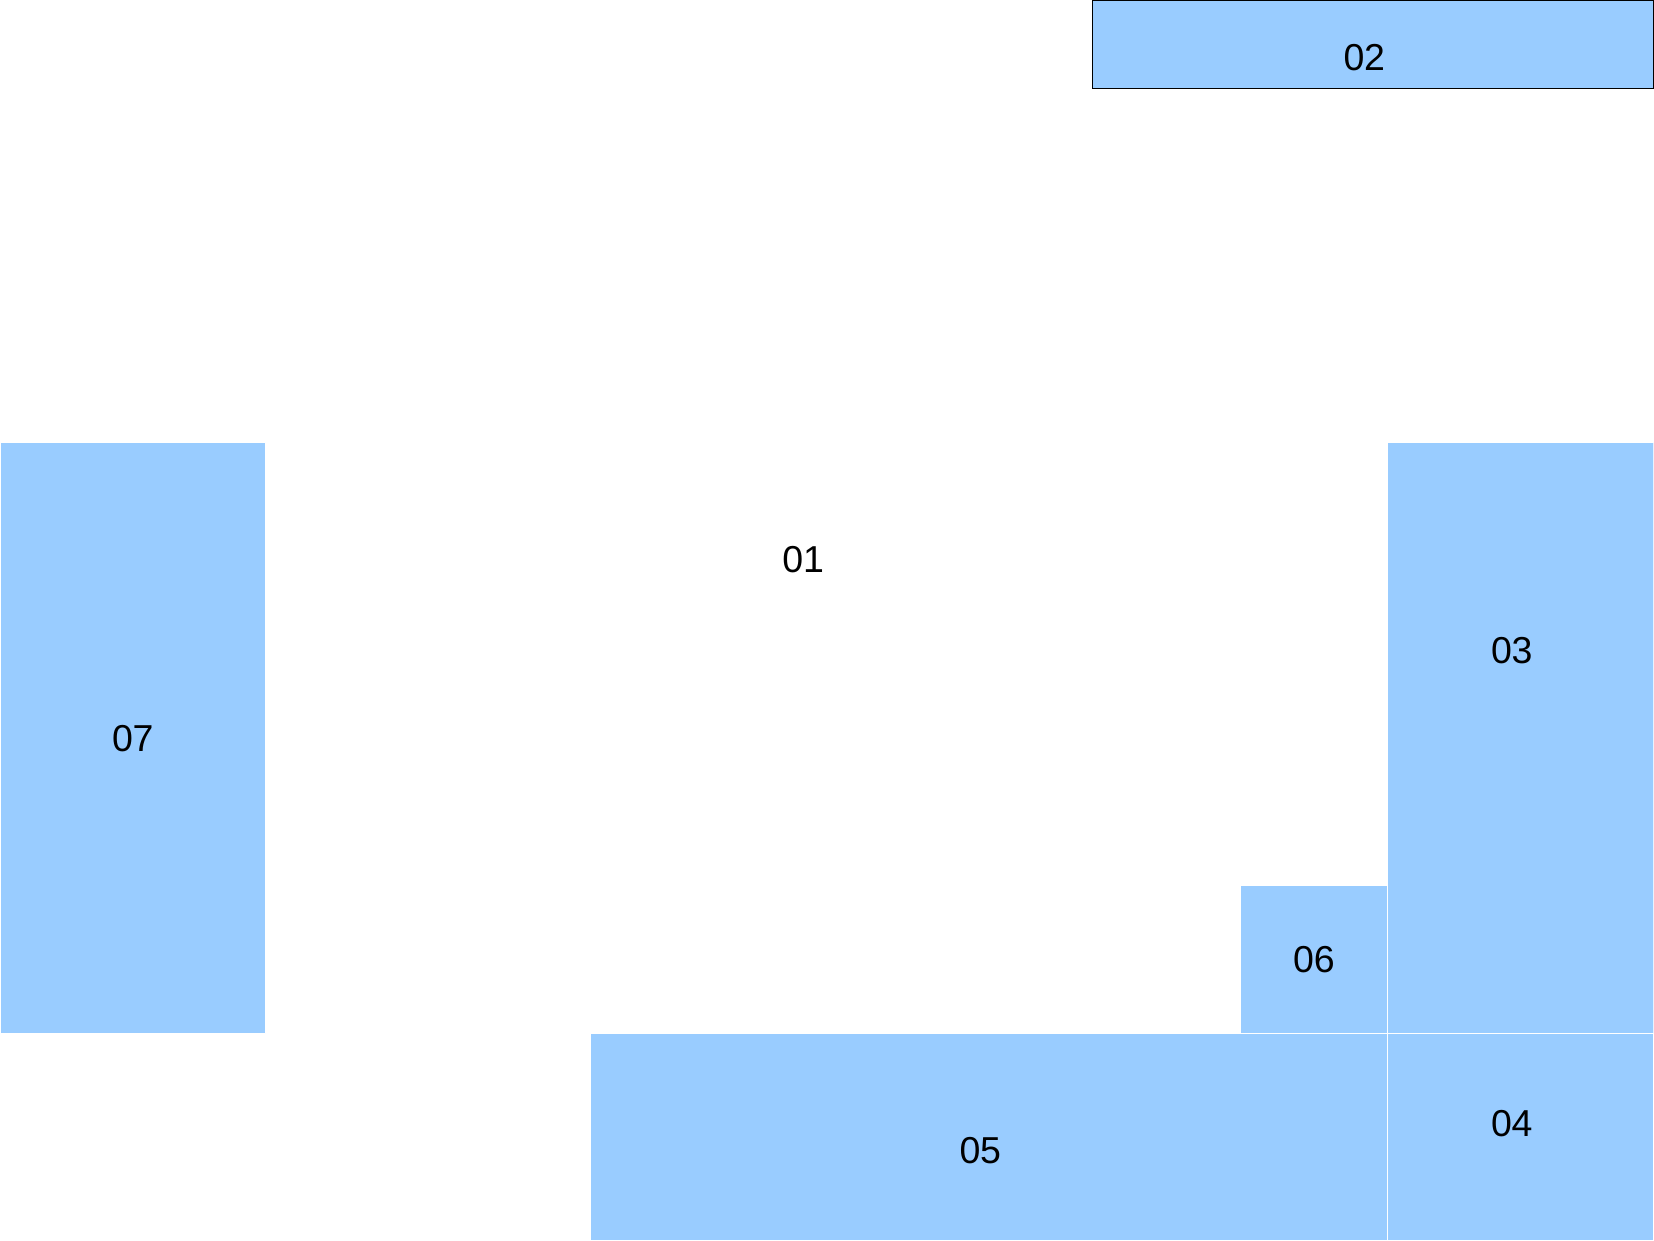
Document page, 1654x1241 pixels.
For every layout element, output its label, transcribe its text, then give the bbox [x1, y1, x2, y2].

text_box 05 [944, 1122, 1211, 1179]
text_box 02 [1328, 29, 1595, 116]
text_box 07 [0, 442, 266, 1034]
text_box [1092, 0, 1654, 89]
text_box 06 [1240, 885, 1388, 1034]
text_box [590, 442, 1654, 1241]
text_box 01 [767, 531, 1063, 589]
text_box 03 [1476, 622, 1654, 680]
text_box 04 [1476, 1094, 1654, 1152]
